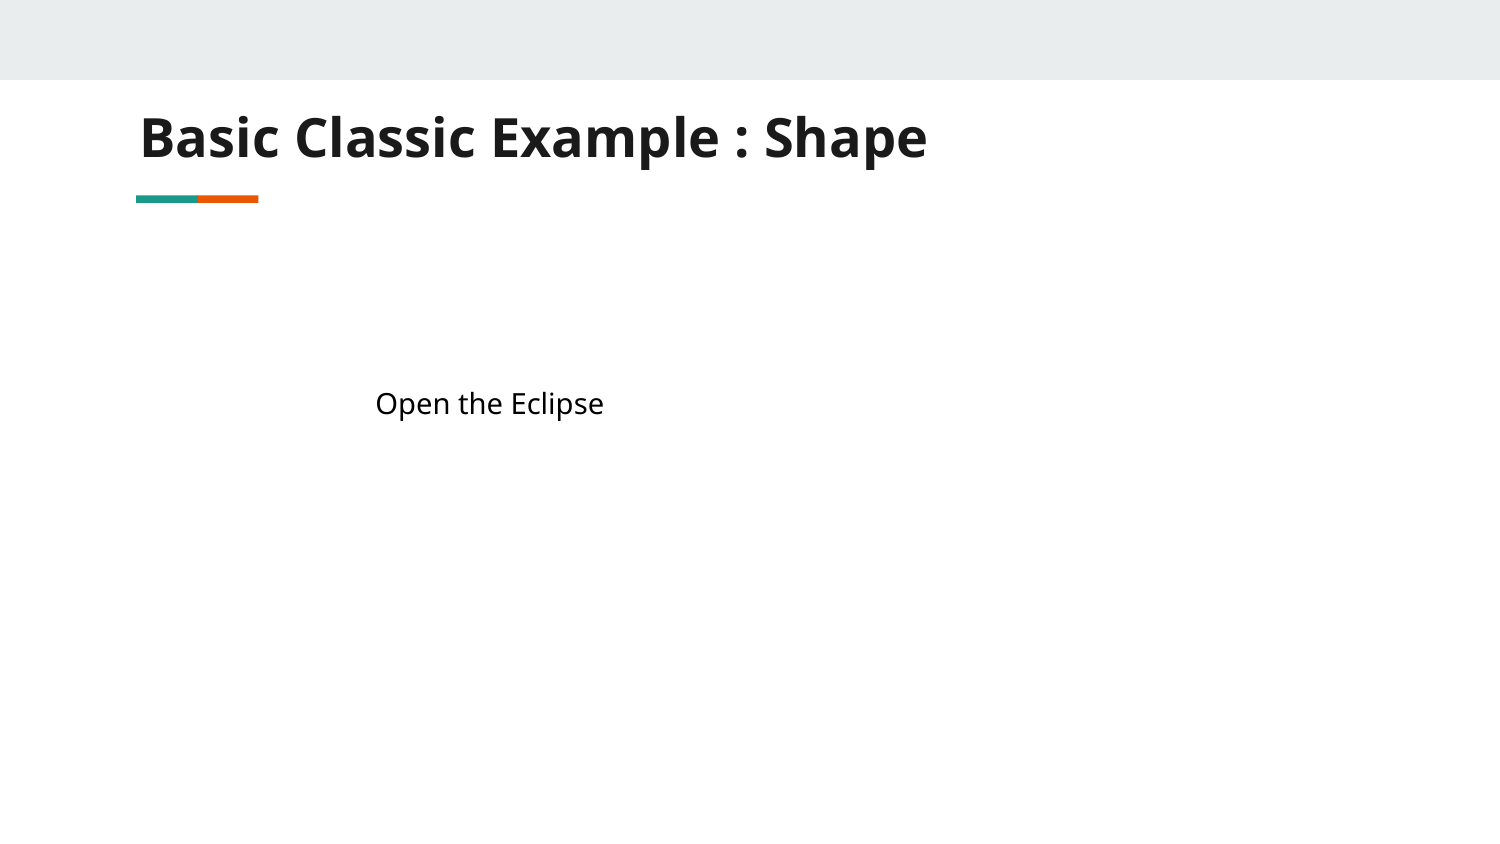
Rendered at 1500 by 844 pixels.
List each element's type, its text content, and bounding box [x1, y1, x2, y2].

text_box Open the Eclipse [360, 370, 658, 459]
title Basic Classic Example : Shape [124, 88, 1386, 177]
